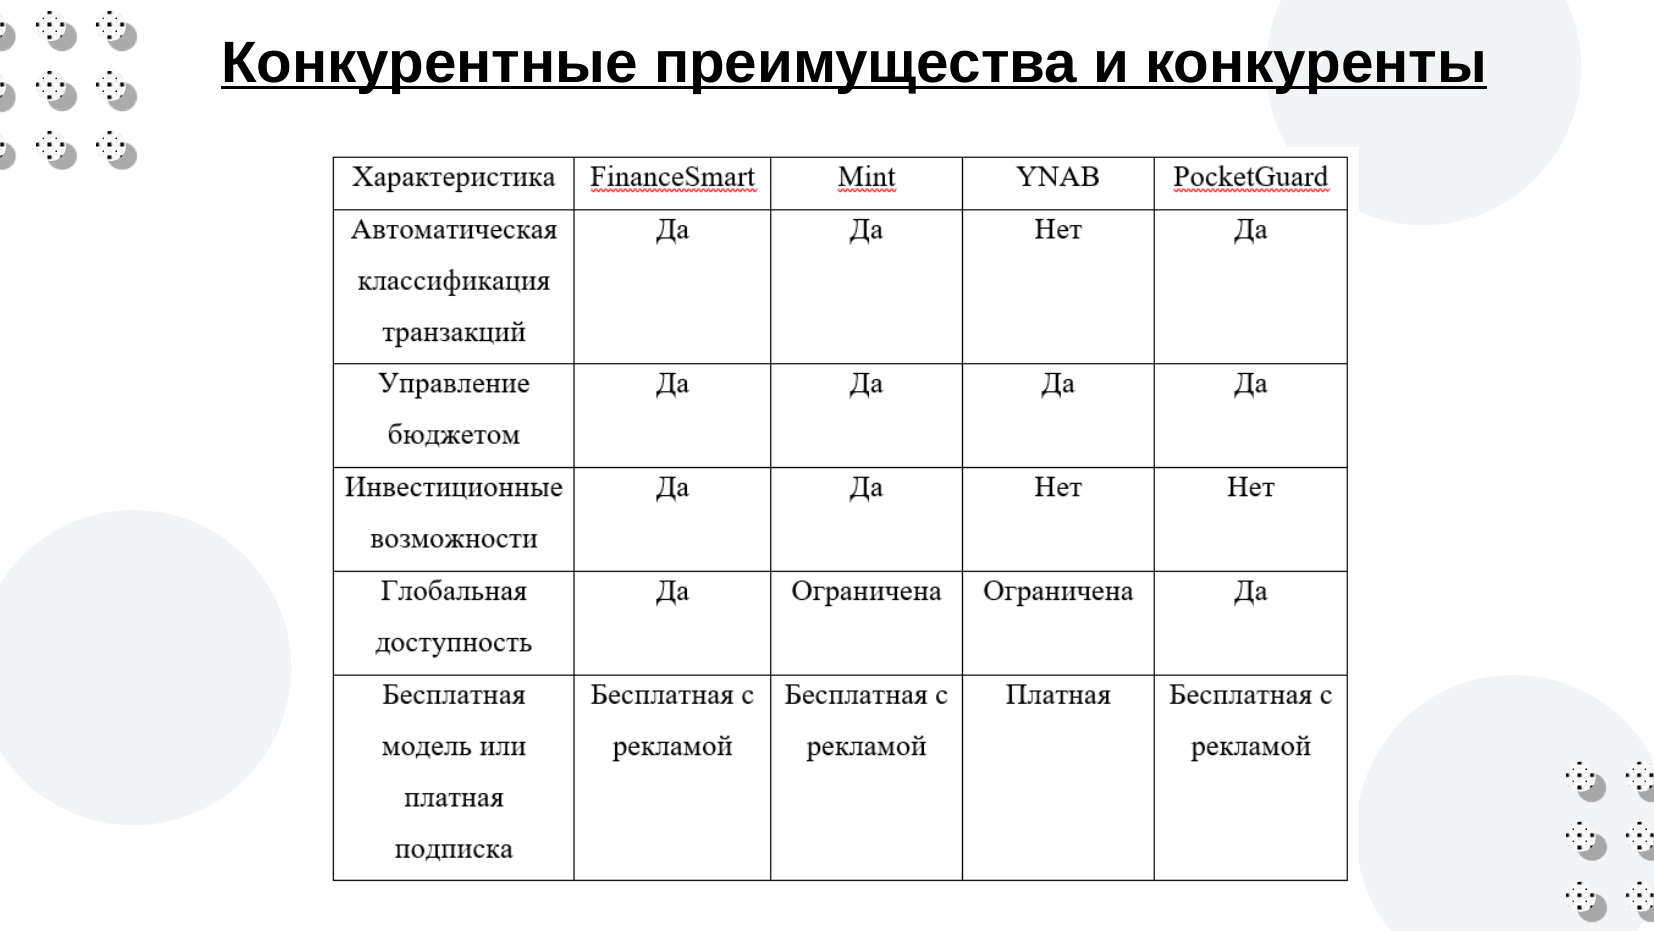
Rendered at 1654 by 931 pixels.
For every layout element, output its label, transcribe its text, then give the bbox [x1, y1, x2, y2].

picture [1625, 761, 1654, 792]
picture [1565, 821, 1596, 852]
picture [35, 10, 66, 41]
picture [35, 70, 66, 101]
picture [1565, 761, 1596, 792]
text_box Конкурентные преимущества и конкуренты [206, 12, 1506, 178]
picture [0, 74, 6, 99]
picture [295, 178, 1359, 886]
picture [1565, 881, 1596, 912]
picture [1625, 881, 1654, 912]
picture [95, 130, 127, 161]
picture [1625, 821, 1654, 852]
picture [95, 10, 126, 41]
picture [0, 13, 6, 38]
picture [95, 70, 126, 101]
picture [35, 130, 67, 161]
picture [0, 133, 7, 159]
